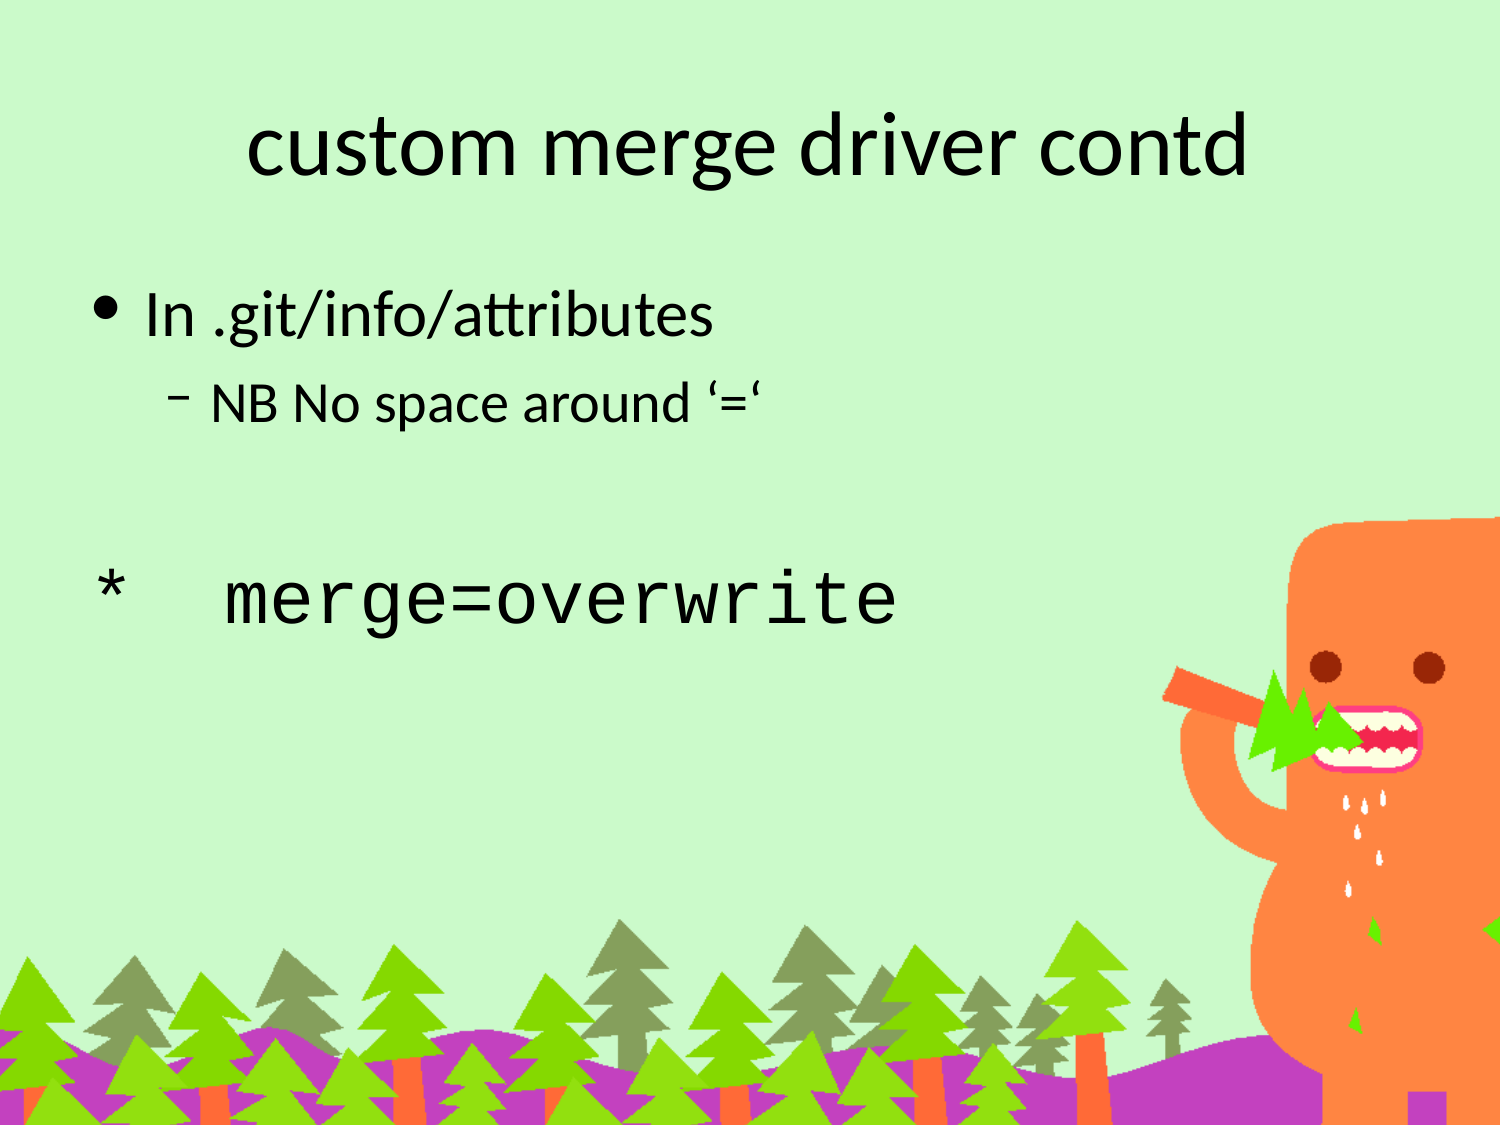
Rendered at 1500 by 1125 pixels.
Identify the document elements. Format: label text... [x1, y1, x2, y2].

title custom merge driver contd [75, 20, 1424, 257]
picture [0, 0, 1500, 1125]
list In .git/info/attributes NB No space around ‘=‘ * merge=overwrite [75, 262, 1424, 1004]
